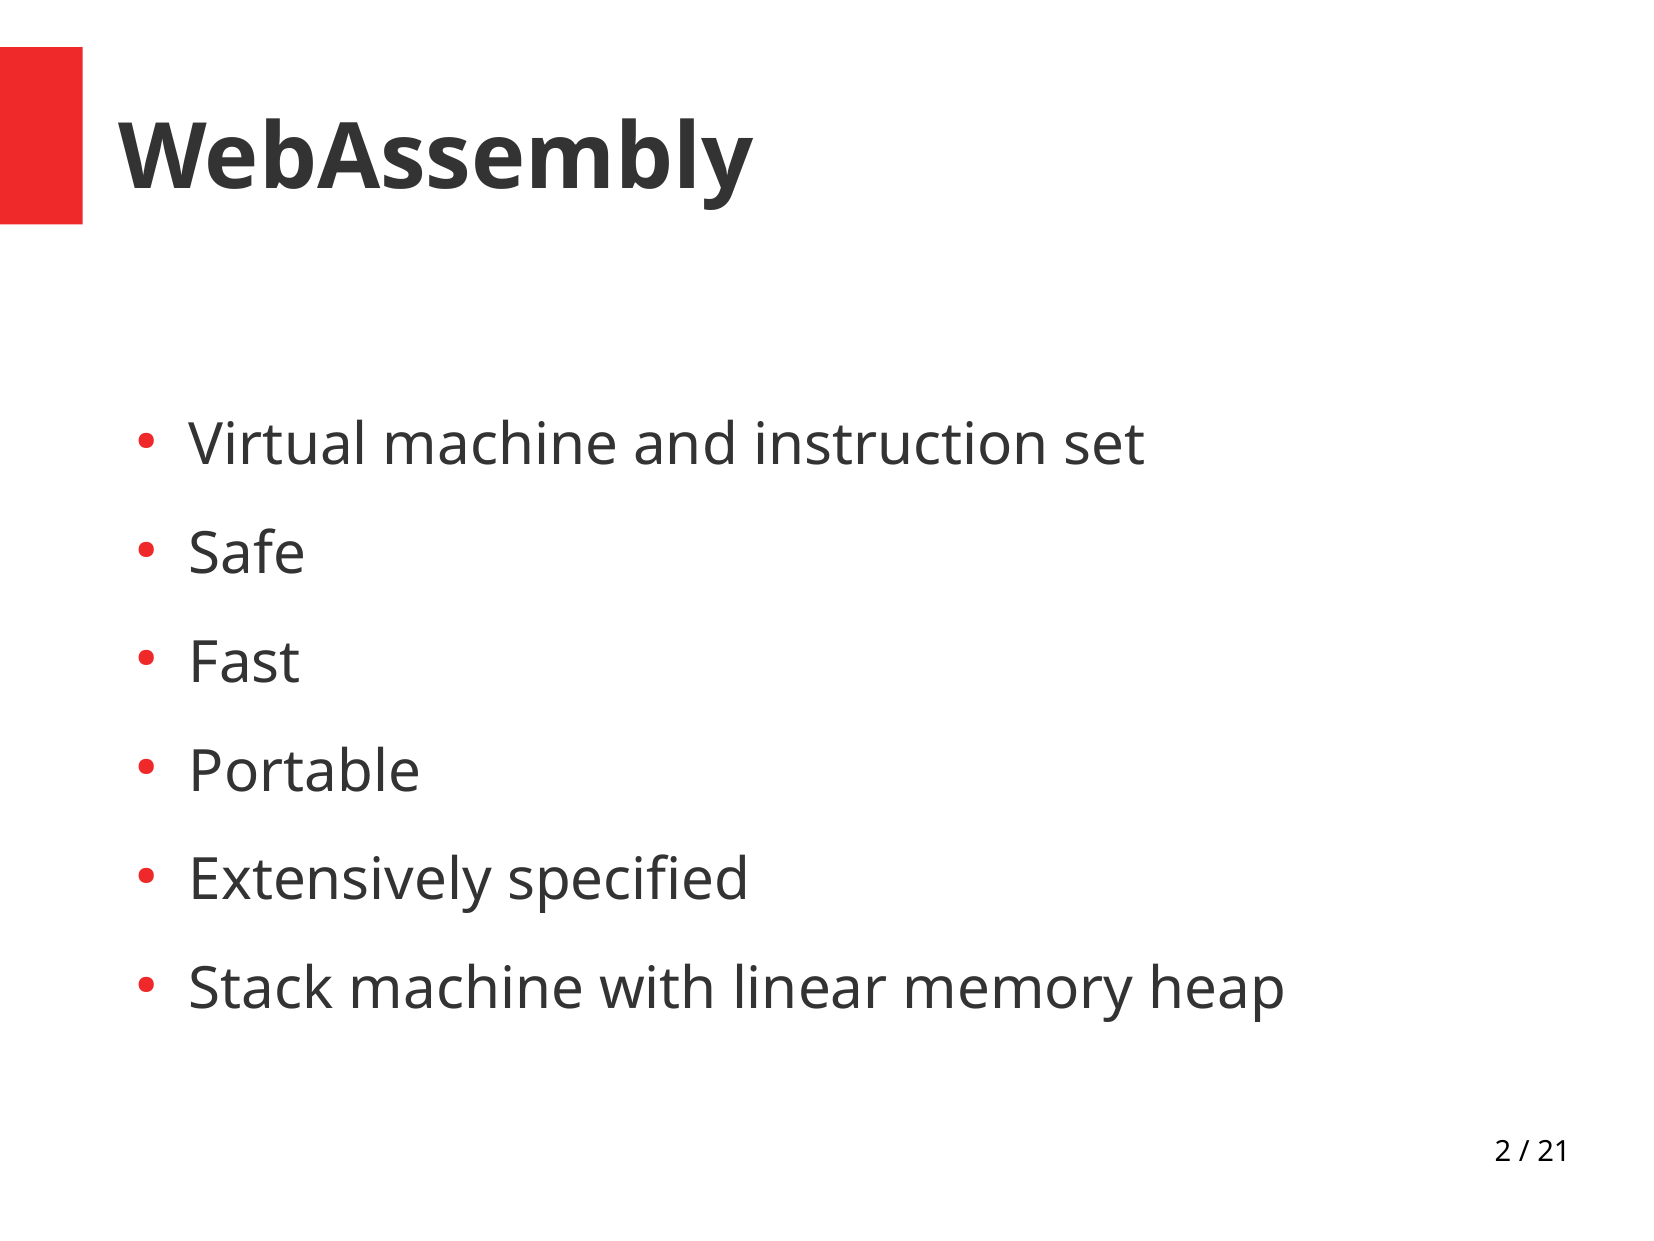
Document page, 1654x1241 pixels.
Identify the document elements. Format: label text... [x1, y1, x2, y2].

list Virtual machine and instruction set Safe Fast Portable Extensively specified Stack machine with linear memory heap [118, 354, 1536, 1074]
title WebAssembly [118, 49, 1571, 257]
